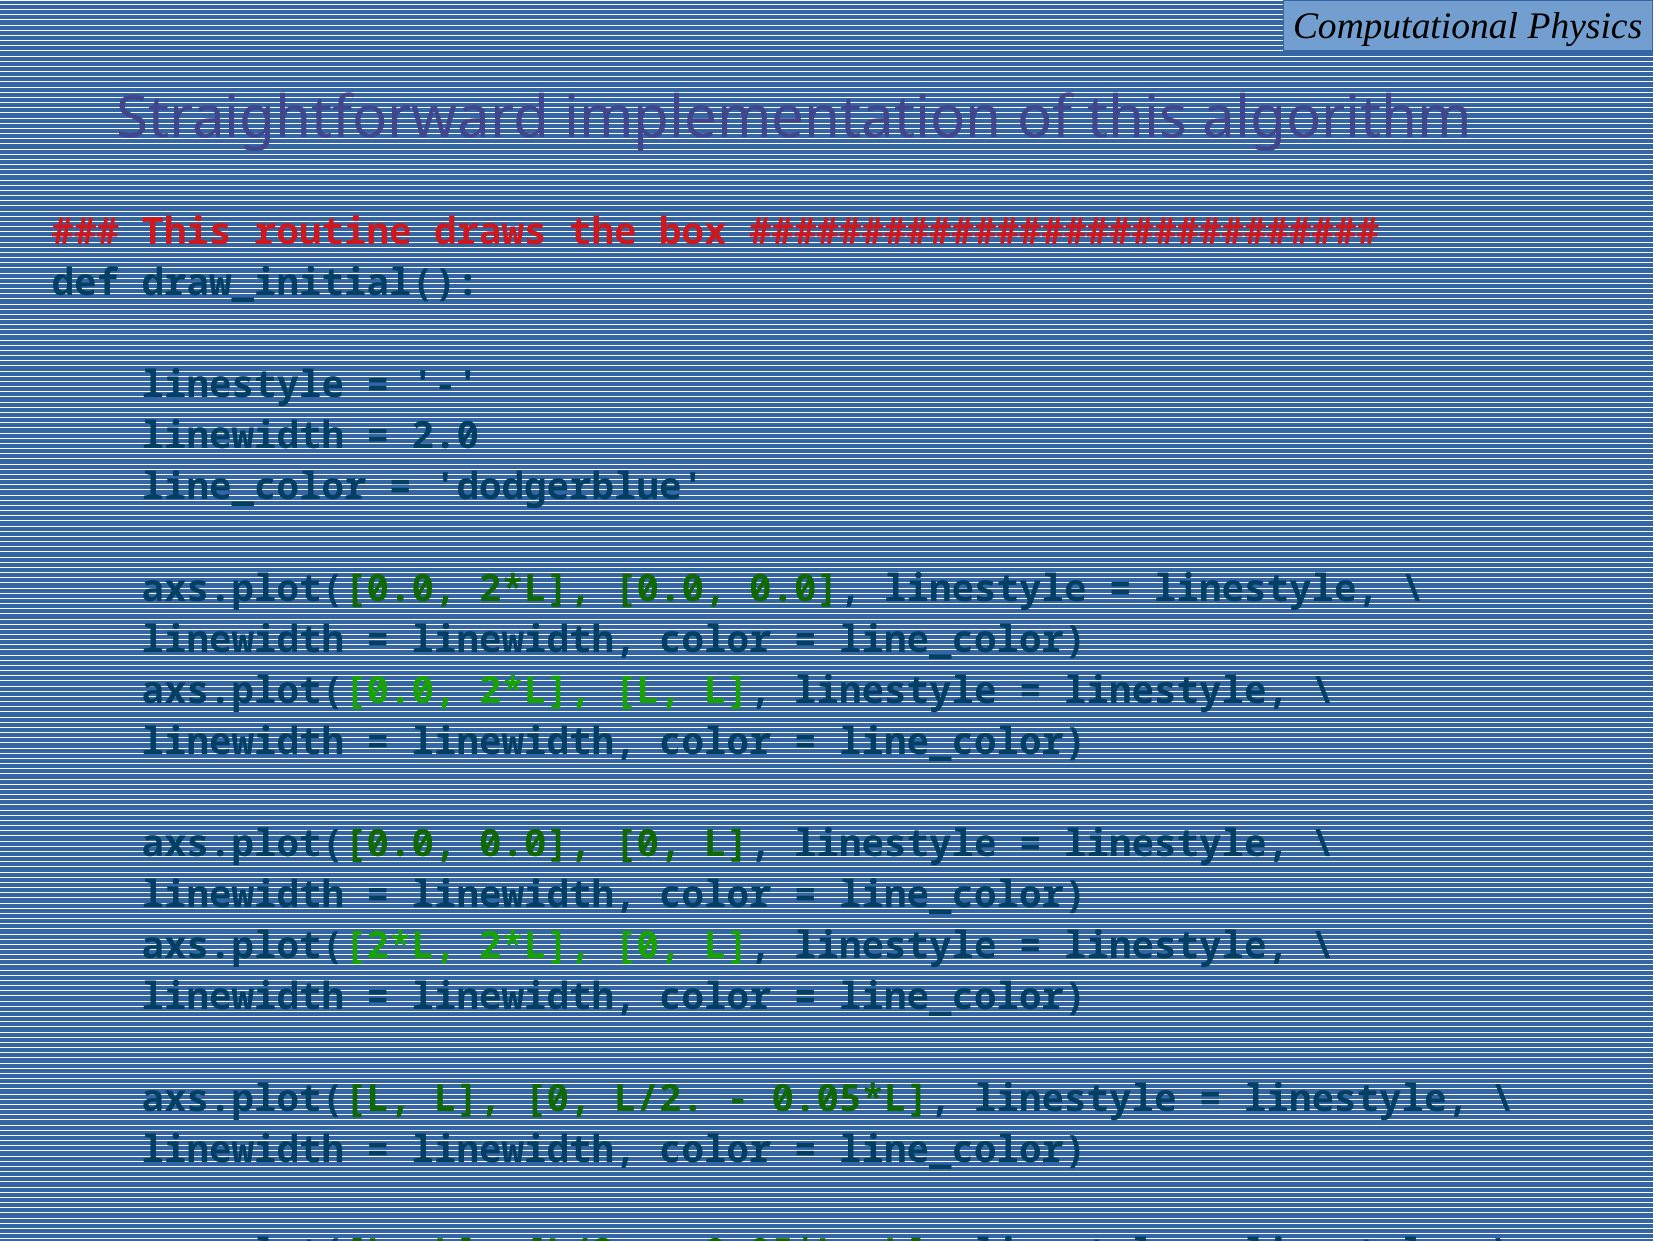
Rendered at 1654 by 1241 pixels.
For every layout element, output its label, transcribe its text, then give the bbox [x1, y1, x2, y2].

text_box Straightforward implementation of this algorithm [101, 67, 1448, 148]
text_box ### This routine draws the box ############################ def draw_initial(): linestyle = '-' linewidth = 2.0 line_color = 'dodgerblue' axs.plot([0.0, 2*L], [0.0, 0.0], linestyle = linestyle, \ linewidth = linewidth, color = line_color) axs.plot([0.0, 2*L], [L, L], linestyle = linestyle, \ linewidth = linewidth, color = line_color) axs.plot([0.0, 0.0], [0, L], linestyle = linestyle, \ linewidth = linewidth, color = line_color) axs.plot([2*L, 2*L], [0, L], linestyle = linestyle, \ linewidth = linewidth, color = line_color) axs.plot([L, L], [0, L/2. - 0.05*L], linestyle = linestyle, \ linewidth = linewidth, color = line_color) axs.plot([L, L], [L/2. + 0.05*L, L], linestyle = linestyle, \ linewidth = linewidth, color = line_color) [36, 197, 1529, 1038]
